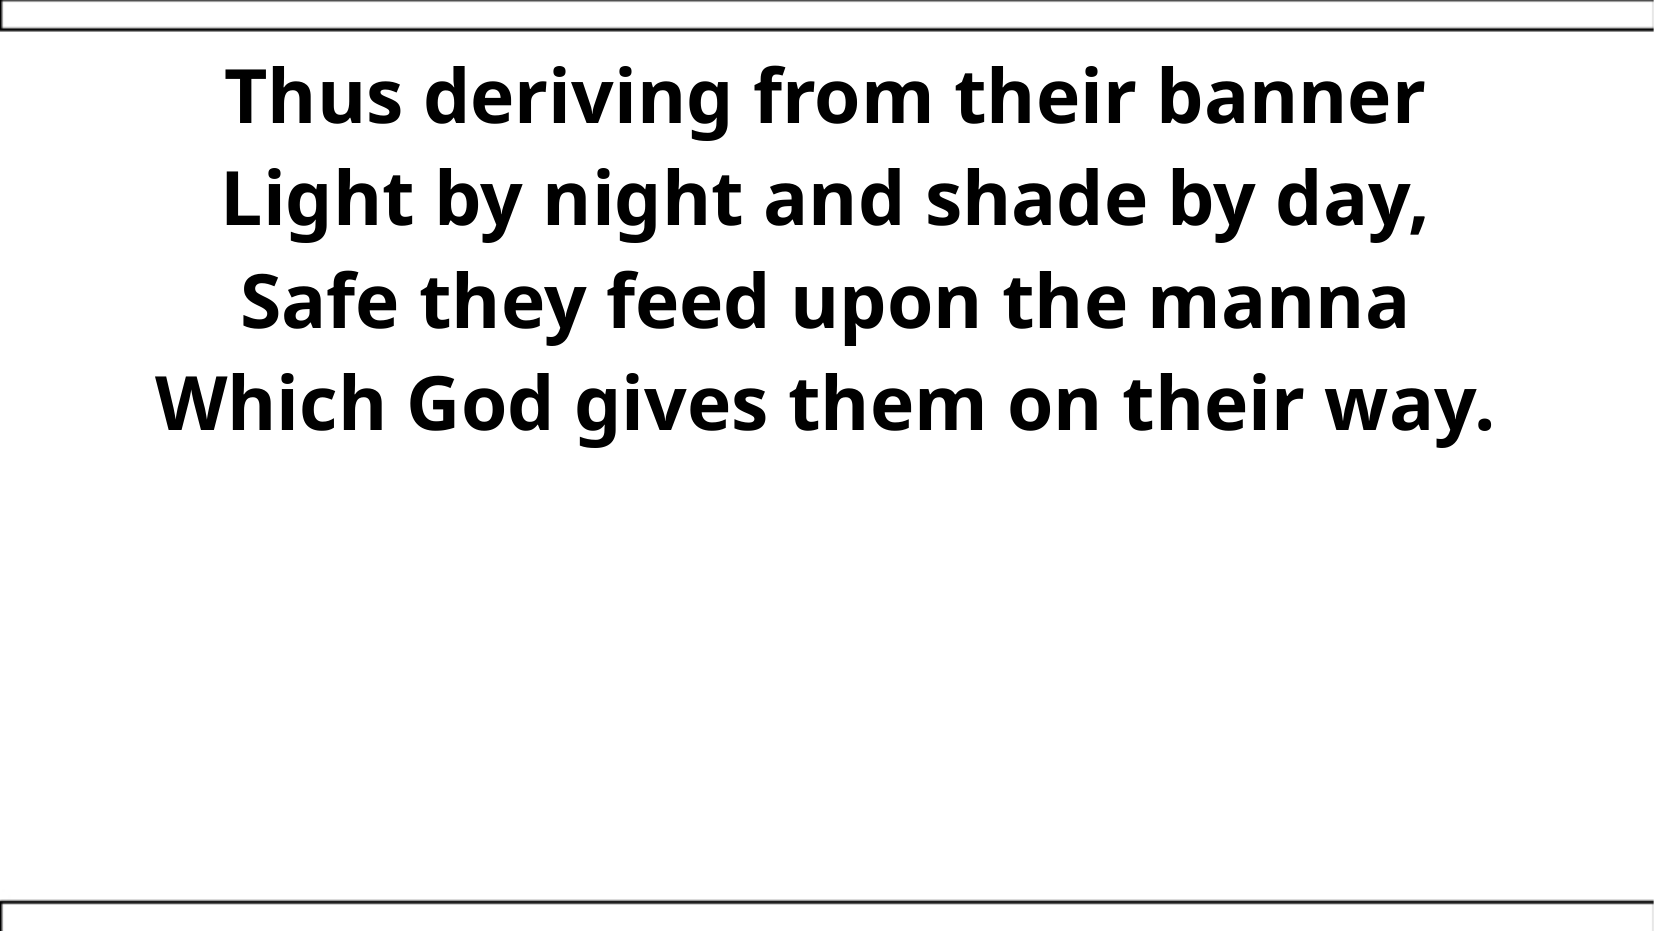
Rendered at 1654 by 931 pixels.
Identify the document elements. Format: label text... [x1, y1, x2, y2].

text_box Thus deriving from their banner Light by night and shade by day, Safe they feed upon the manna Which God gives them on their way. [83, 35, 1569, 451]
picture [0, 0, 1654, 931]
